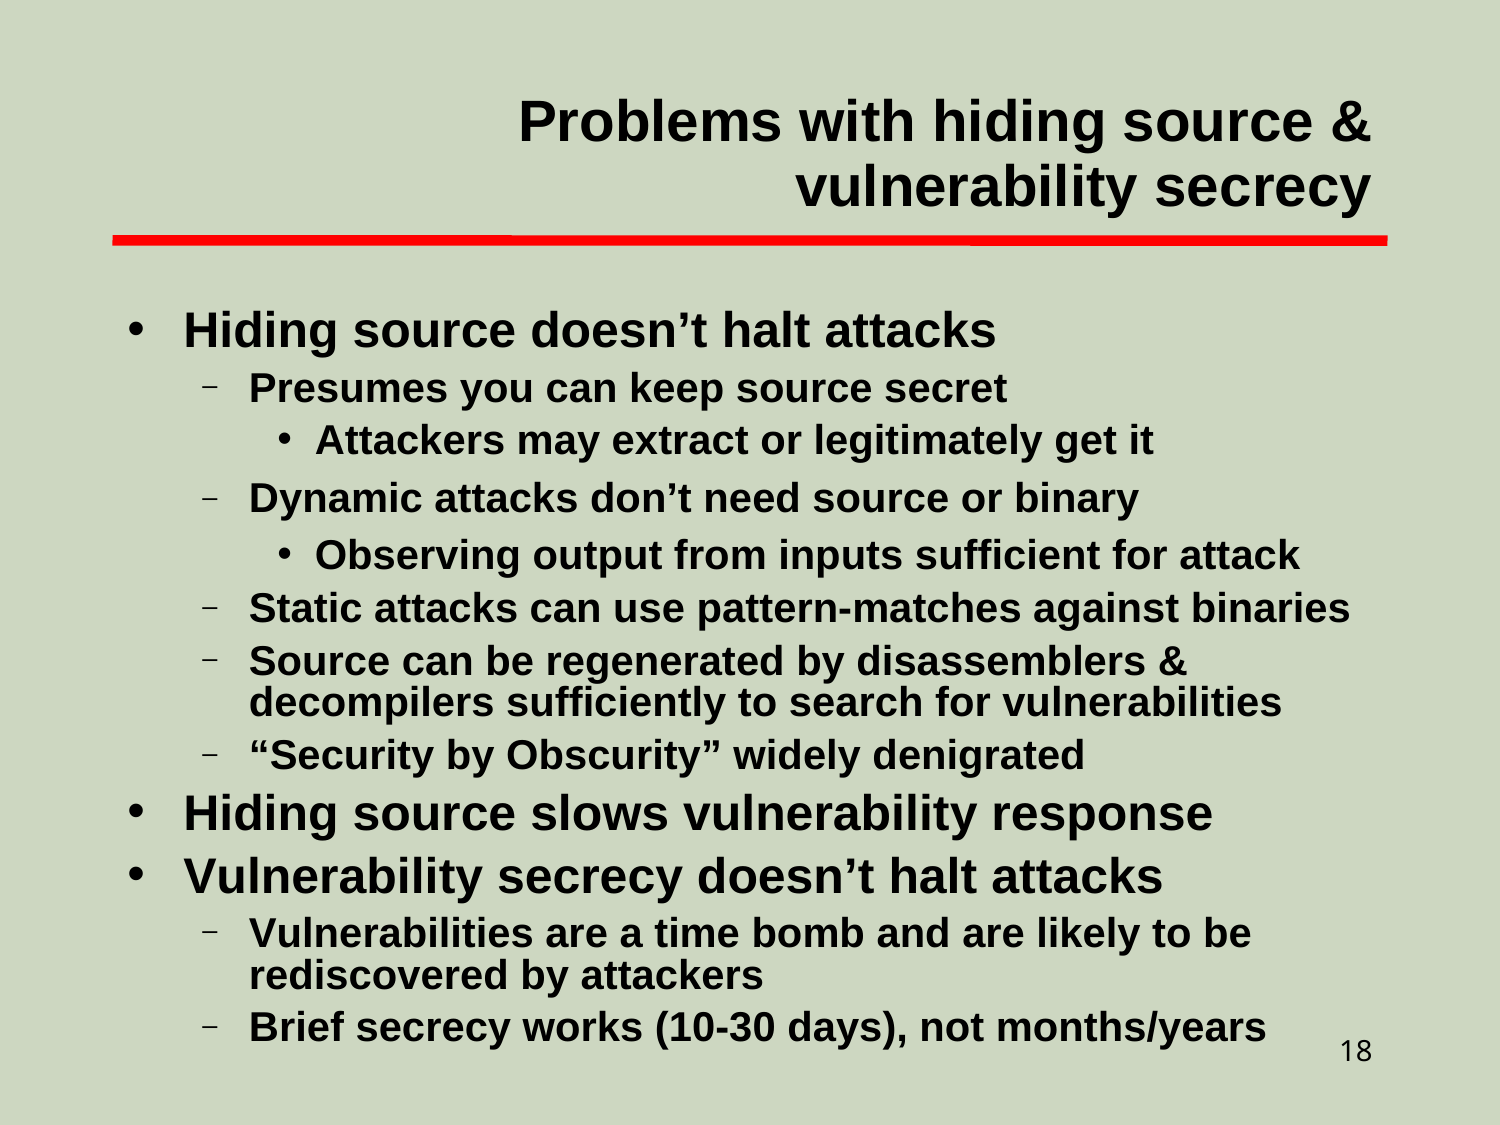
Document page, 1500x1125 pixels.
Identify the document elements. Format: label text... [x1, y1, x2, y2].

title Problems with hiding source & vulnerability secrecy [337, 81, 1388, 228]
list Hiding source doesn’t halt attacks Presumes you can keep source secret Attackers may extract or legitimately get it Dynamic attacks don’t need source or binary Observing output from inputs sufficient for attack Static attacks can use pattern-matches against binaries Source can be regenerated by disassemblers & decompilers sufficiently to search for vulnerabilities “Security by Obscurity” widely denigrated Hiding source slows vulnerability response Vulnerability secrecy doesn’t halt attacks Vulnerabilities are a time bomb and are likely to be rediscovered by attackers Brief secrecy works (10-30 days), not months/years [112, 299, 1388, 1062]
